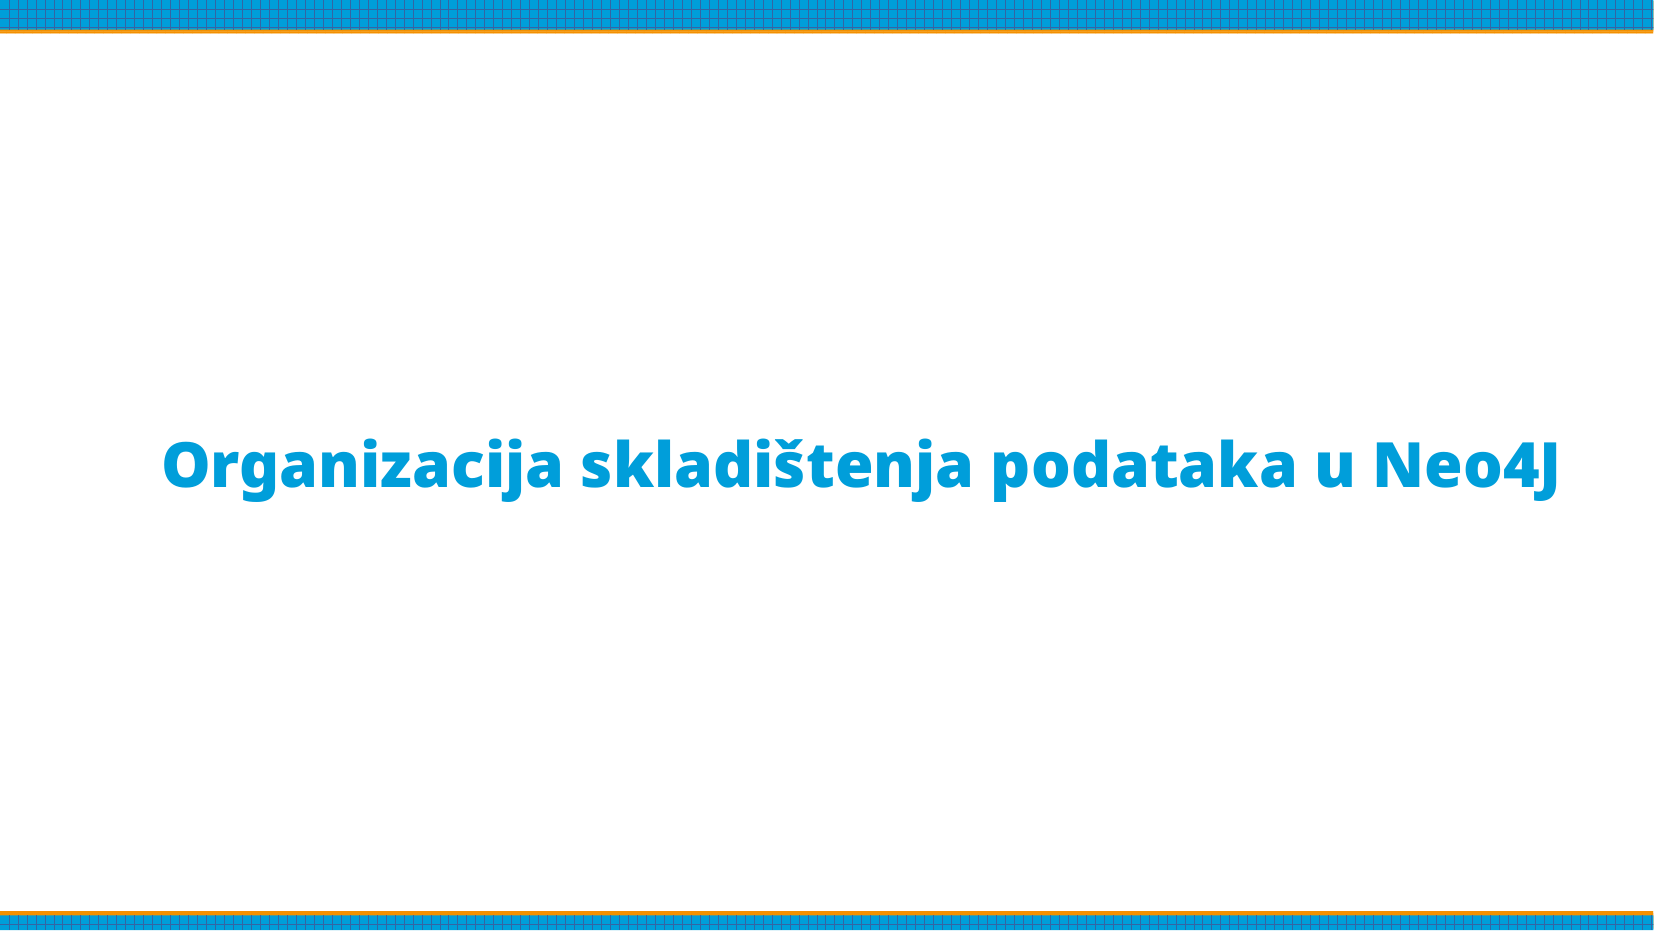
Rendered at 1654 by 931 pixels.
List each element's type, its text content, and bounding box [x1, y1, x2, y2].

subtitle Organizacija skladištenja podataka u Neo4J [82, 103, 1571, 824]
